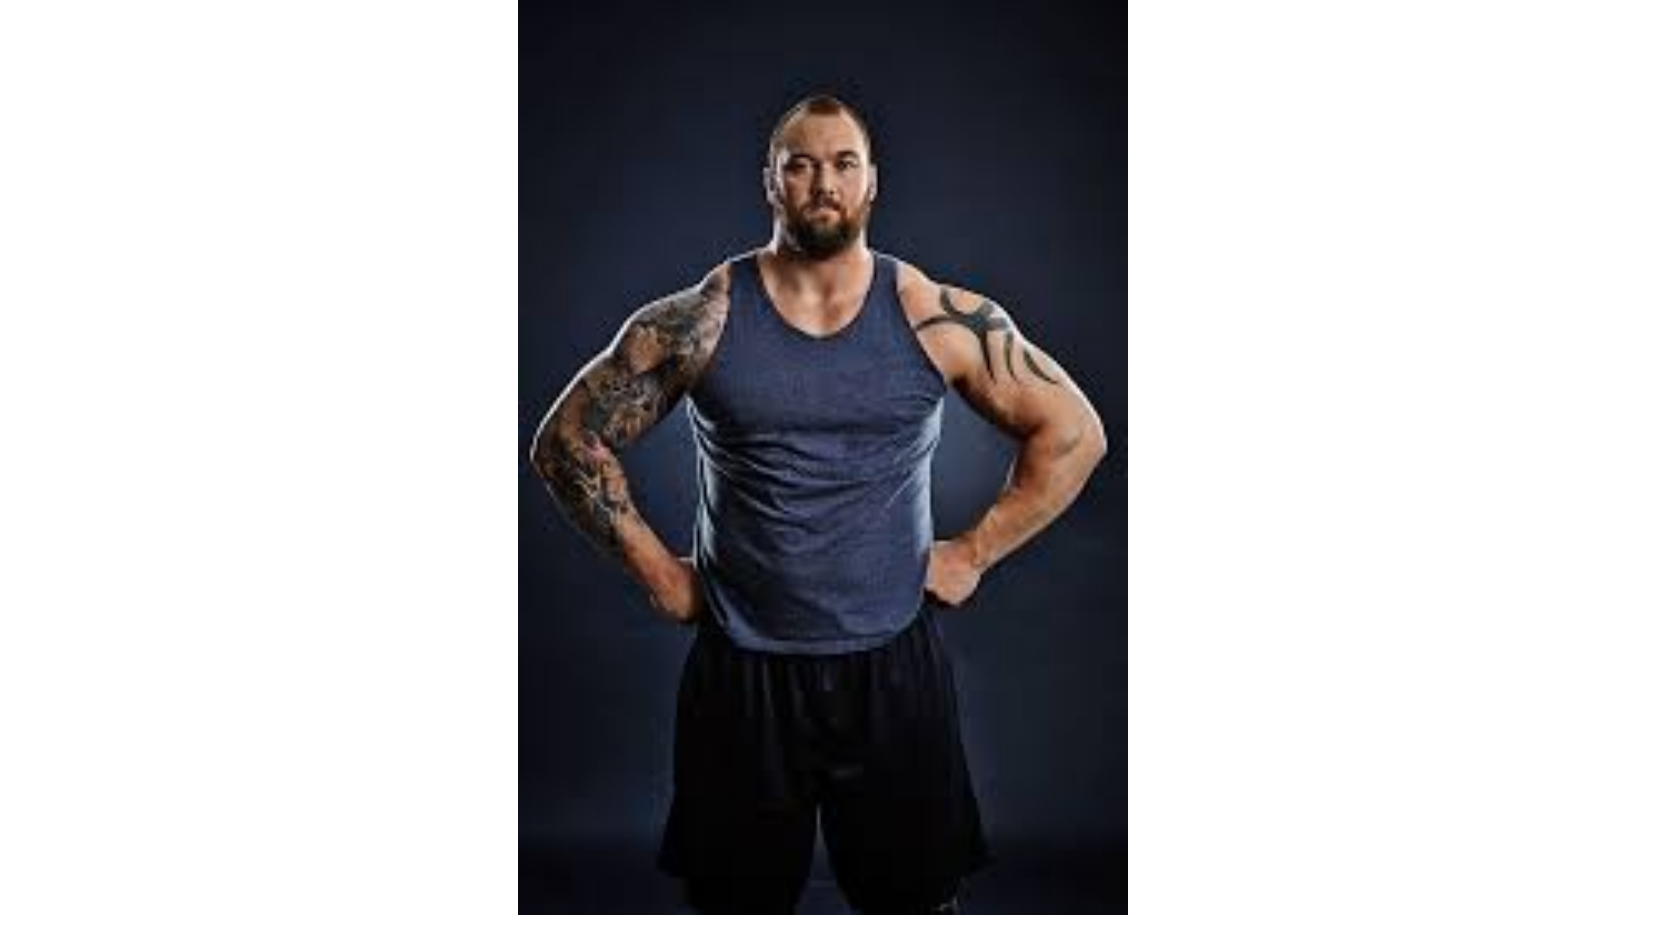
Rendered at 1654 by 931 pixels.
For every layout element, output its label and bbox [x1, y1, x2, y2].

picture [518, 0, 1128, 916]
